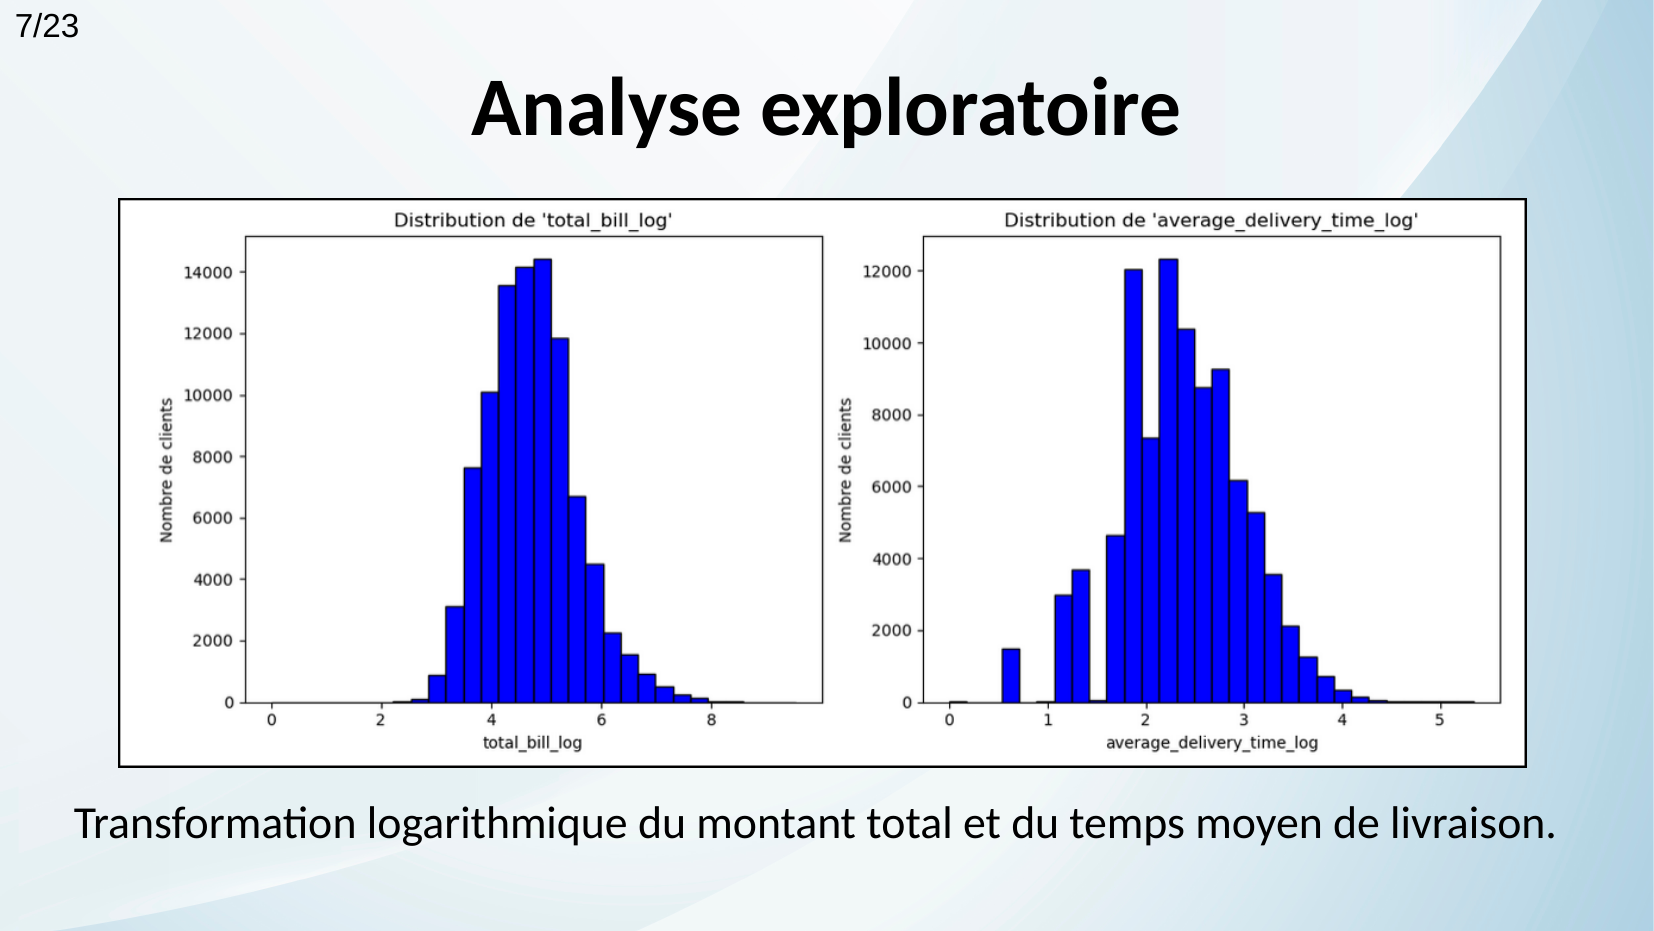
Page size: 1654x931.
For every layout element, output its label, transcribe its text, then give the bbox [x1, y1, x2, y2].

picture [0, 0, 1654, 931]
title Analyse exploratoire [82, 37, 1571, 193]
text_box Transformation logarithmique du montant total et du temps moyen de livraison. [59, 797, 1595, 904]
text_box 7/23 [0, 0, 119, 60]
